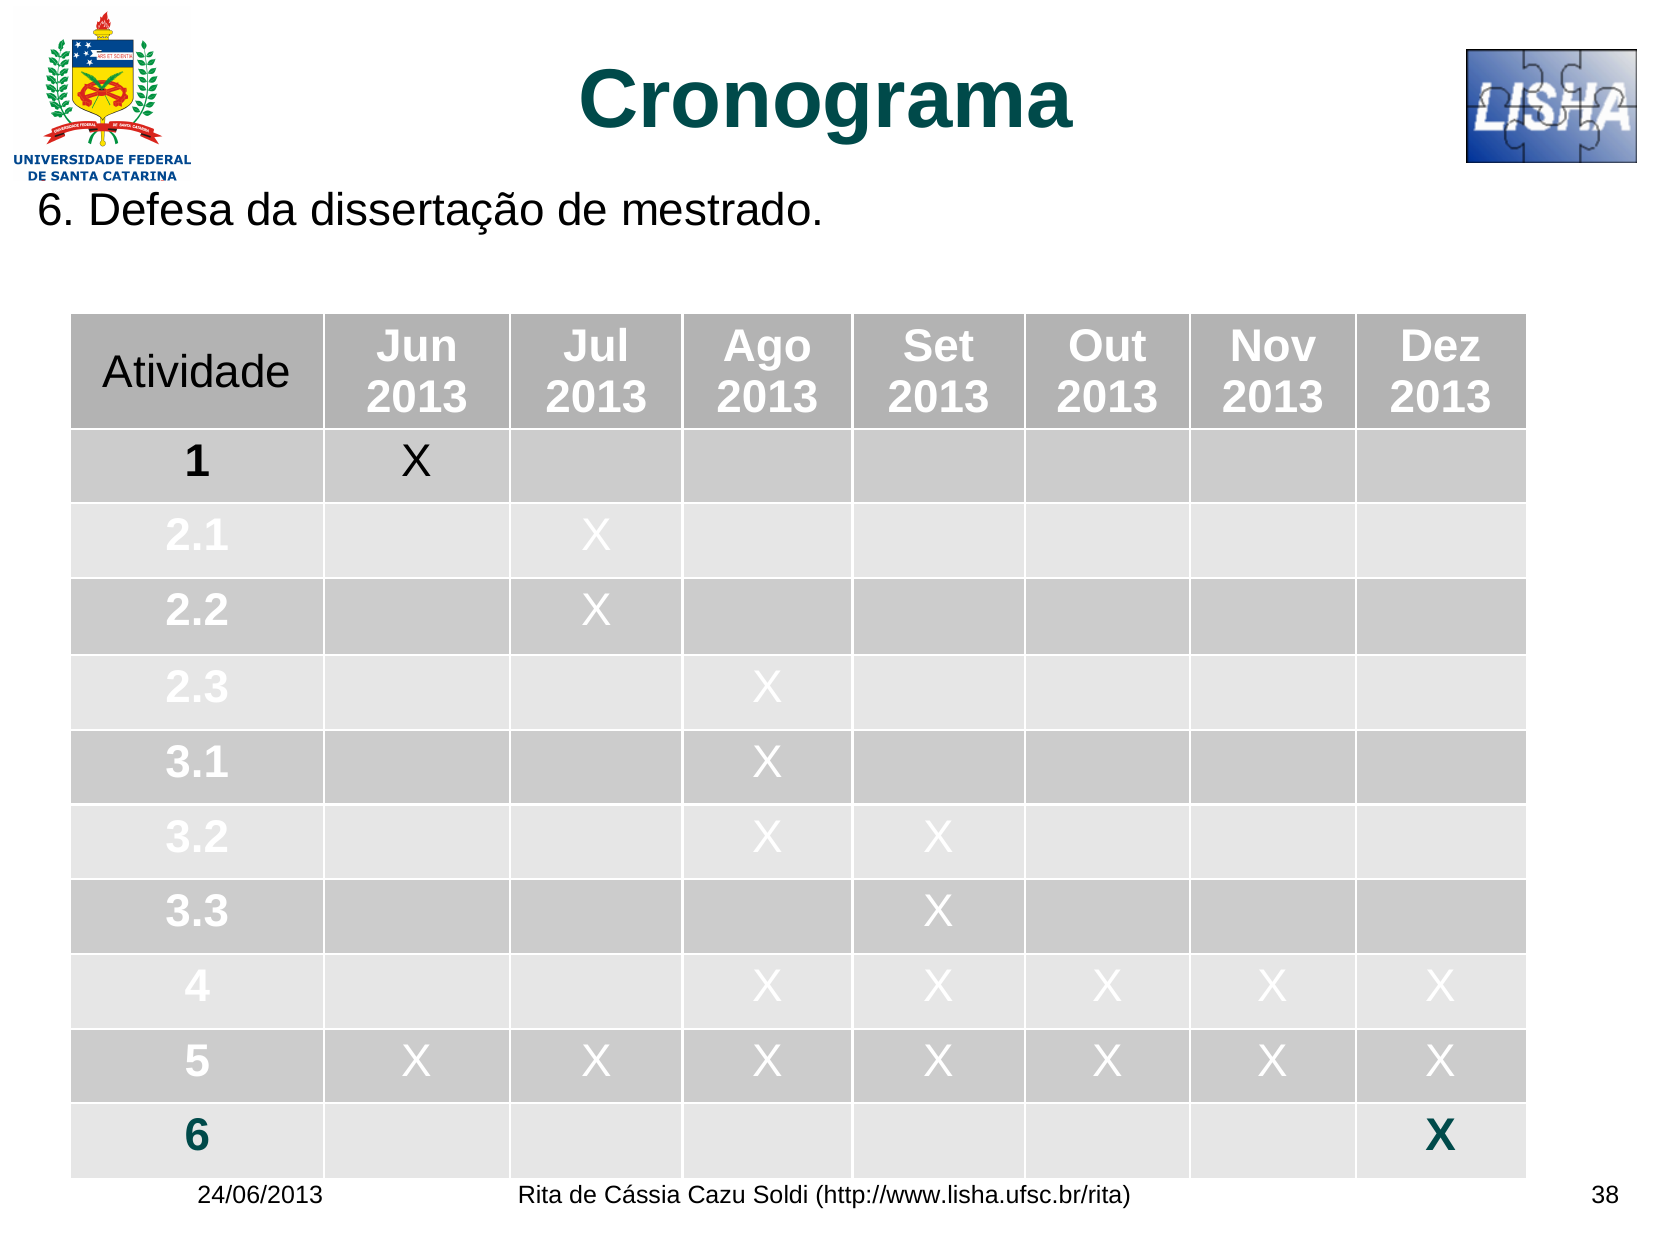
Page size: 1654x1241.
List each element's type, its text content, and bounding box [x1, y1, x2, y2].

table_header Nov 2013 [1191, 314, 1355, 428]
table_cell 2.3 [71, 656, 323, 729]
picture [1466, 49, 1637, 163]
table_cell [325, 731, 509, 803]
table_cell [854, 504, 1024, 577]
table_cell [684, 504, 851, 577]
table_cell [684, 430, 851, 502]
table_cell [325, 1104, 509, 1178]
table_cell [1026, 731, 1189, 803]
table_cell [325, 656, 509, 729]
table_cell [1191, 656, 1355, 729]
table_header Jun 2013 [325, 314, 509, 428]
table_cell X [1357, 955, 1526, 1028]
table_cell X [684, 955, 851, 1028]
table_cell [1026, 880, 1189, 953]
table_cell [684, 579, 851, 654]
table_cell X [511, 579, 681, 654]
table_cell [511, 731, 681, 803]
table_cell [1357, 504, 1526, 577]
table_cell [511, 656, 681, 729]
table_cell [325, 880, 509, 953]
table_cell X [684, 806, 851, 878]
table_cell [854, 731, 1024, 803]
table_header Ago 2013 [684, 314, 851, 428]
table_cell [511, 806, 681, 878]
table_cell [1026, 1104, 1189, 1178]
table_cell [1357, 880, 1526, 953]
picture [13, 6, 191, 181]
table_cell [511, 430, 681, 502]
table_cell 3.3 [71, 880, 323, 953]
table_cell [325, 806, 509, 878]
table_cell X [1357, 1030, 1526, 1102]
table_cell [1191, 880, 1355, 953]
table_cell X [1191, 1030, 1355, 1102]
table_cell [684, 880, 851, 953]
table_cell X [1026, 955, 1189, 1028]
table_cell X [854, 1030, 1024, 1102]
table_cell [854, 430, 1024, 502]
table_cell [1026, 579, 1189, 654]
table_cell [1026, 504, 1189, 577]
table_cell [1191, 731, 1355, 803]
table_cell X [854, 880, 1024, 953]
list 6. Defesa da dissertação de mestrado. [37, 183, 1613, 296]
table_cell [1357, 430, 1526, 502]
table_cell [511, 1104, 681, 1178]
table_cell [854, 656, 1024, 729]
table_cell X [854, 806, 1024, 878]
title Cronograma [190, 27, 1461, 183]
table_cell [854, 579, 1024, 654]
table_cell [511, 880, 681, 953]
table_cell X [325, 430, 509, 502]
table_cell [1191, 504, 1355, 577]
table_cell 6 [71, 1104, 323, 1178]
table_cell 2.1 [71, 504, 323, 577]
table_cell [1357, 731, 1526, 803]
table_cell X [325, 1030, 509, 1102]
table_header Atividade [71, 314, 323, 428]
table_cell X [1357, 1104, 1526, 1178]
table_cell [325, 955, 509, 1028]
table_cell [1026, 656, 1189, 729]
table_cell [1191, 806, 1355, 878]
table_header Set 2013 [854, 314, 1024, 428]
table_cell [684, 1104, 851, 1178]
table_cell 5 [71, 1030, 323, 1102]
table_cell [1026, 806, 1189, 878]
table_cell X [684, 656, 851, 729]
table_cell [1357, 579, 1526, 654]
table_cell [1191, 1104, 1355, 1178]
table_cell [1357, 806, 1526, 878]
table_cell [511, 955, 681, 1028]
table_cell 2.2 [71, 579, 323, 654]
table_cell X [1026, 1030, 1189, 1102]
table_cell X [511, 504, 681, 577]
table_cell X [1191, 955, 1355, 1028]
table_header Jul 2013 [511, 314, 681, 428]
table_cell [325, 579, 509, 654]
table_cell [325, 504, 509, 577]
table_cell [1026, 430, 1189, 502]
table_cell 4 [71, 955, 323, 1028]
table_cell [1357, 656, 1526, 729]
table_cell 3.2 [71, 806, 323, 878]
table_cell [1191, 579, 1355, 654]
table_header Out 2013 [1026, 314, 1189, 428]
table_cell [1191, 430, 1355, 502]
table_cell X [511, 1030, 681, 1102]
table_cell [854, 1104, 1024, 1178]
table_cell X [684, 731, 851, 803]
table_cell 3.1 [71, 731, 323, 803]
table_cell 1 [71, 430, 323, 502]
table_cell X [854, 955, 1024, 1028]
table_cell X [684, 1030, 851, 1102]
table_header Dez 2013 [1357, 314, 1526, 428]
